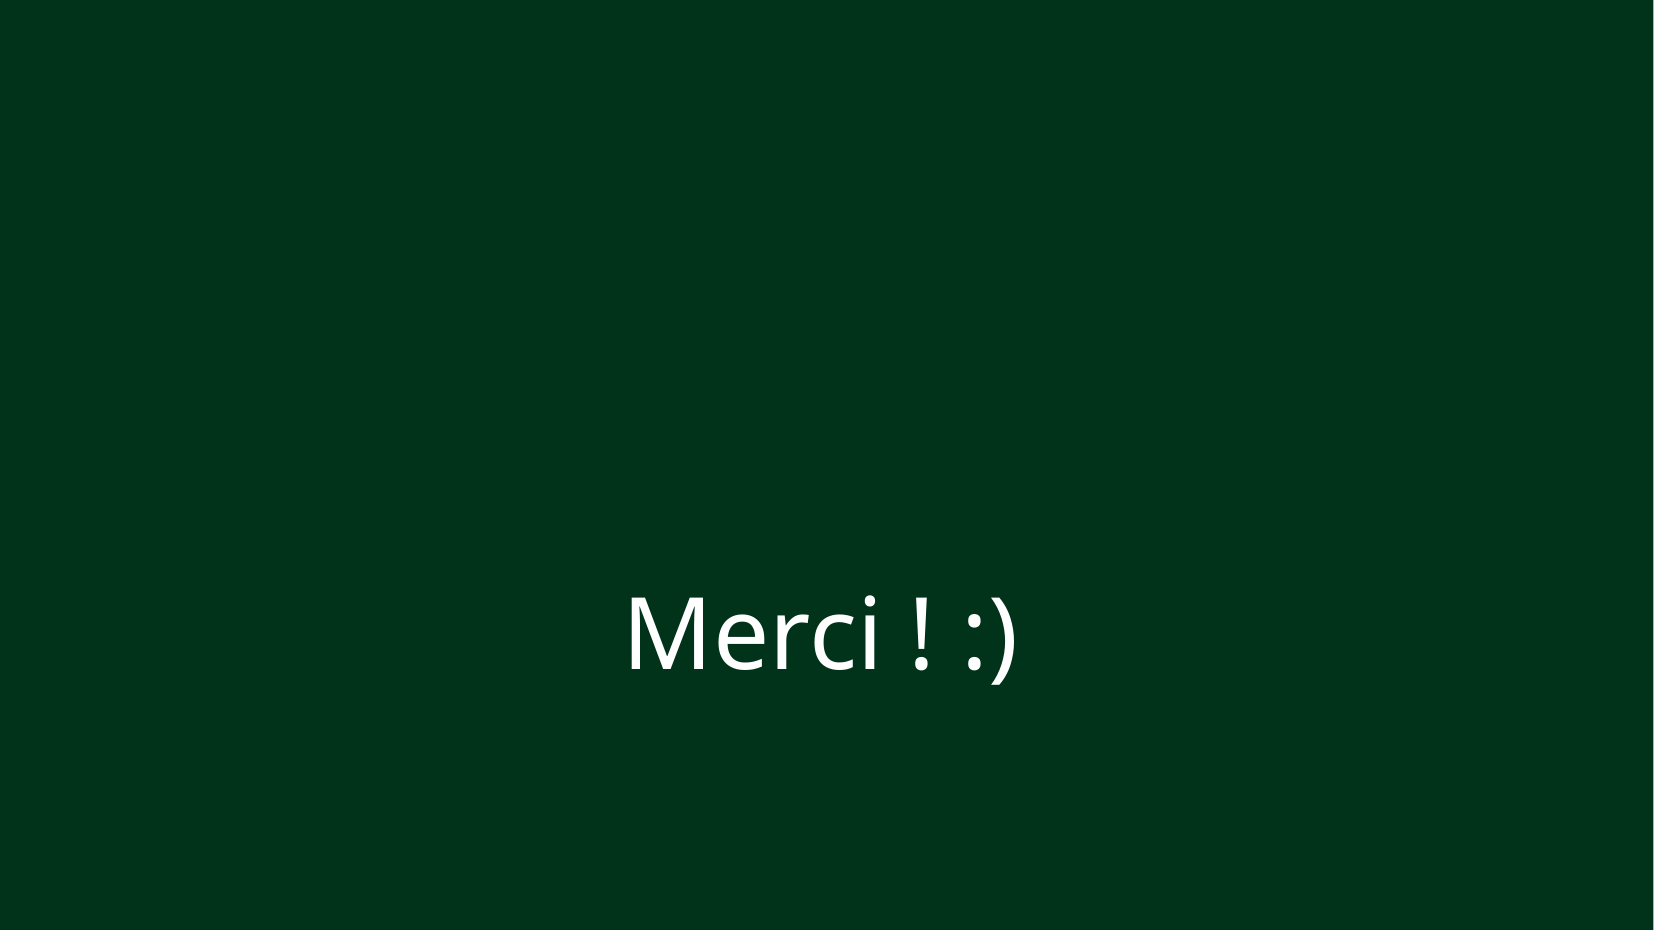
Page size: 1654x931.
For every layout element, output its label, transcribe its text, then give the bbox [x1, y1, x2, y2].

text_box Merci ! :) [59, 555, 1583, 748]
